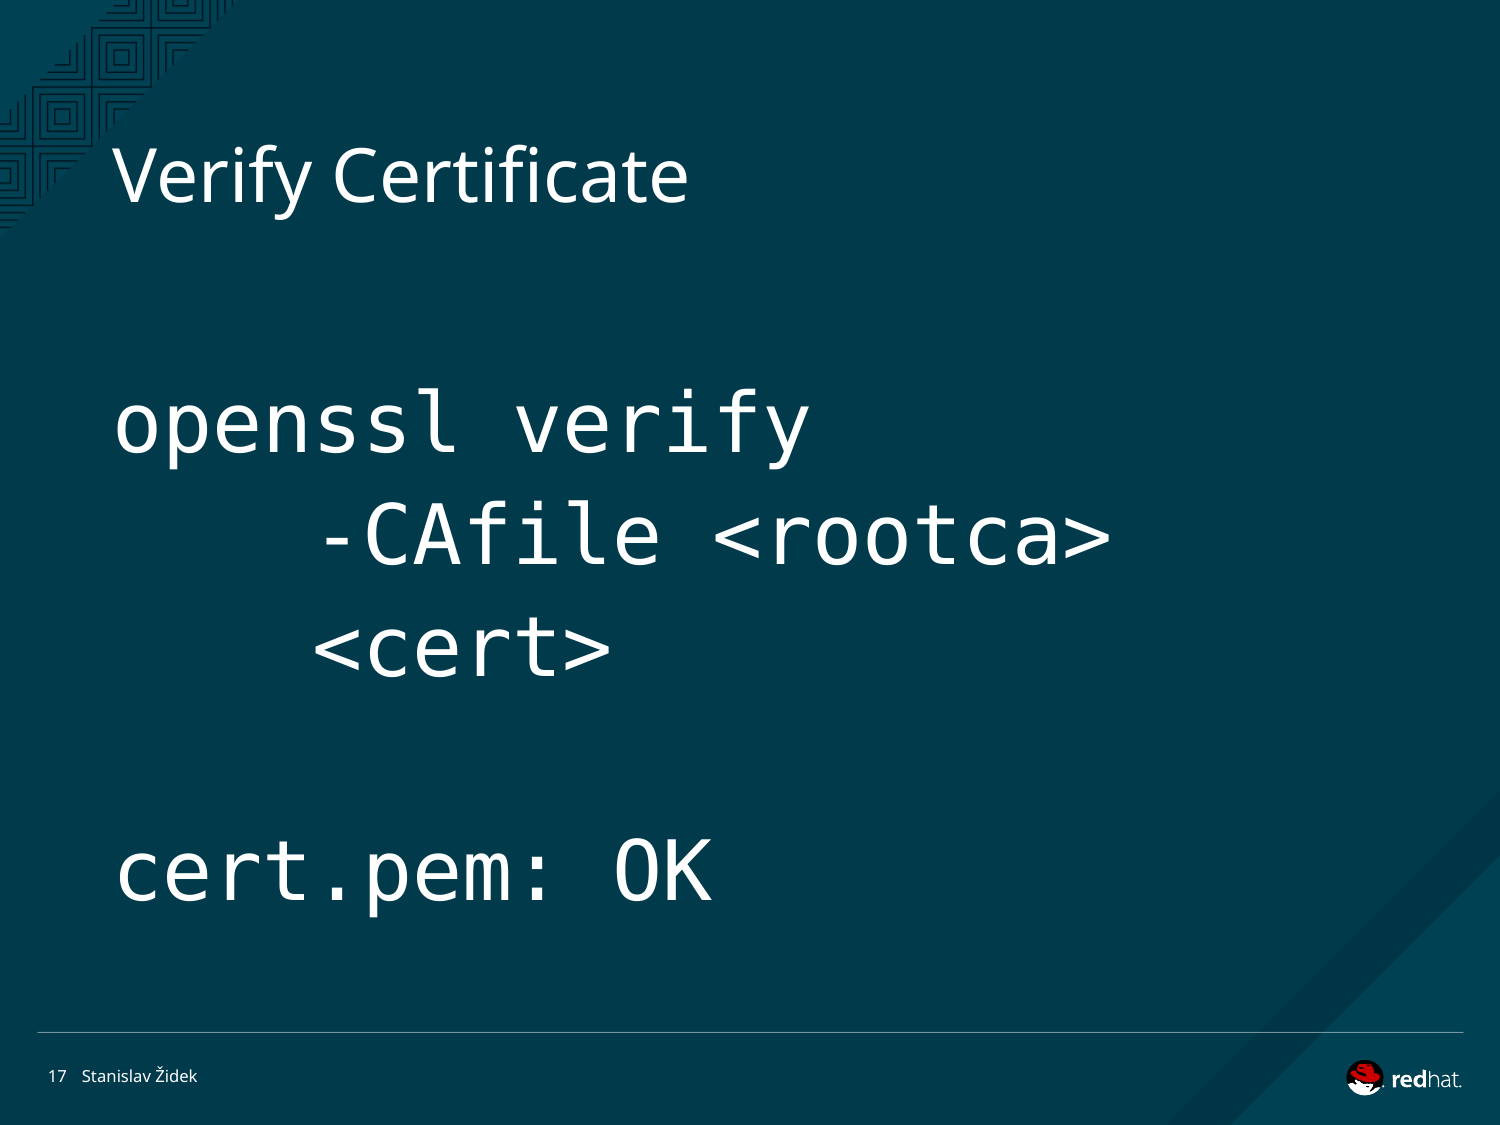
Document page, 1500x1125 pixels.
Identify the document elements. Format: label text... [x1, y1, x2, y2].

title Verify Certificate [112, 0, 1388, 225]
list openssl verify -CAfile <rootca> <cert> cert.pem: OK [112, 375, 1388, 1028]
